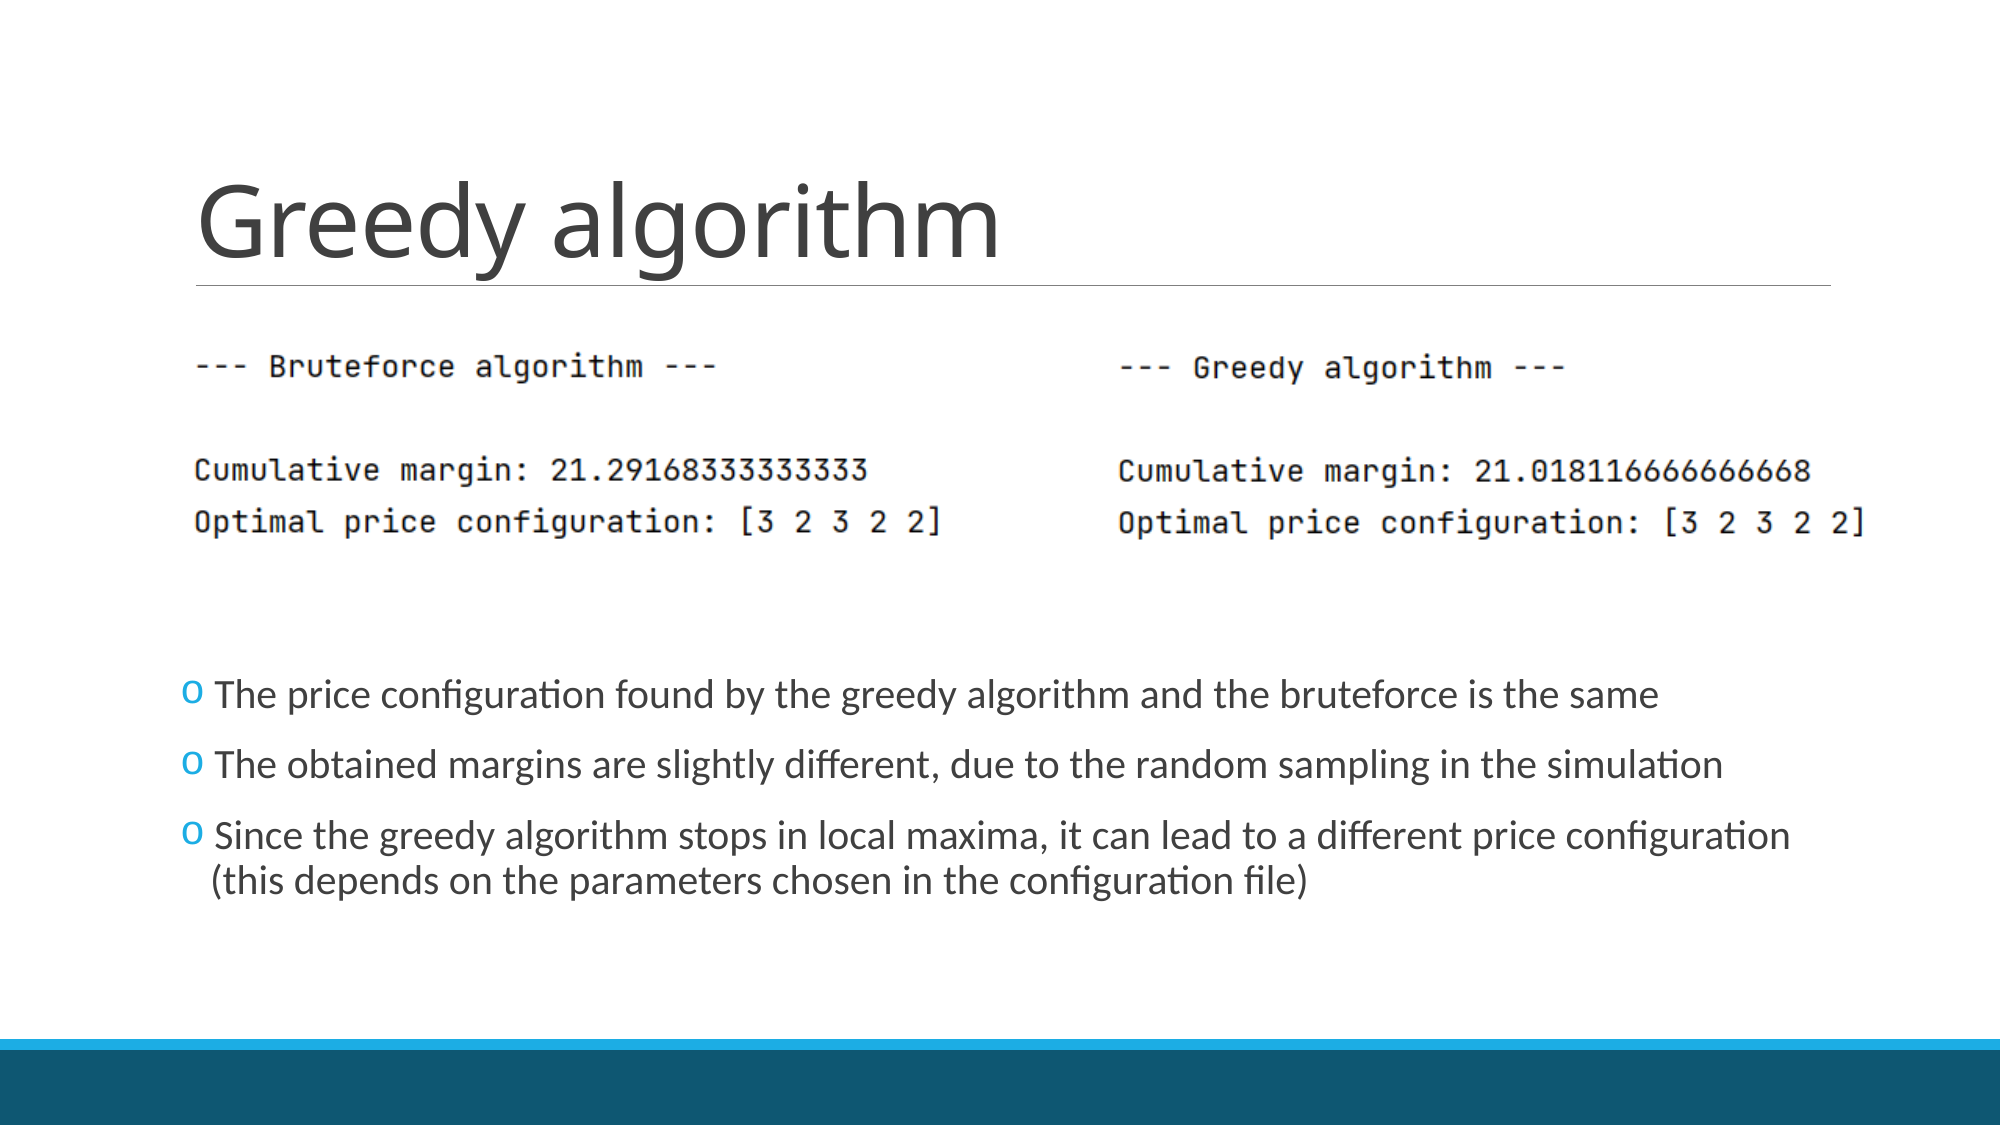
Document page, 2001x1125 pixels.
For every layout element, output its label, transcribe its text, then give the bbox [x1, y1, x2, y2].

title Greedy algorithm [180, 47, 1831, 286]
picture [170, 335, 988, 563]
picture [1094, 318, 1912, 557]
list The price configuration found by the greedy algorithm and the bruteforce is the same The obtained margins are slightly different, due to the random sampling in the simulation Since the greedy algorithm stops in local maxima, it can lead to a different price configuration (this depends on the parameters chosen in the configuration file) [180, 665, 1831, 963]
